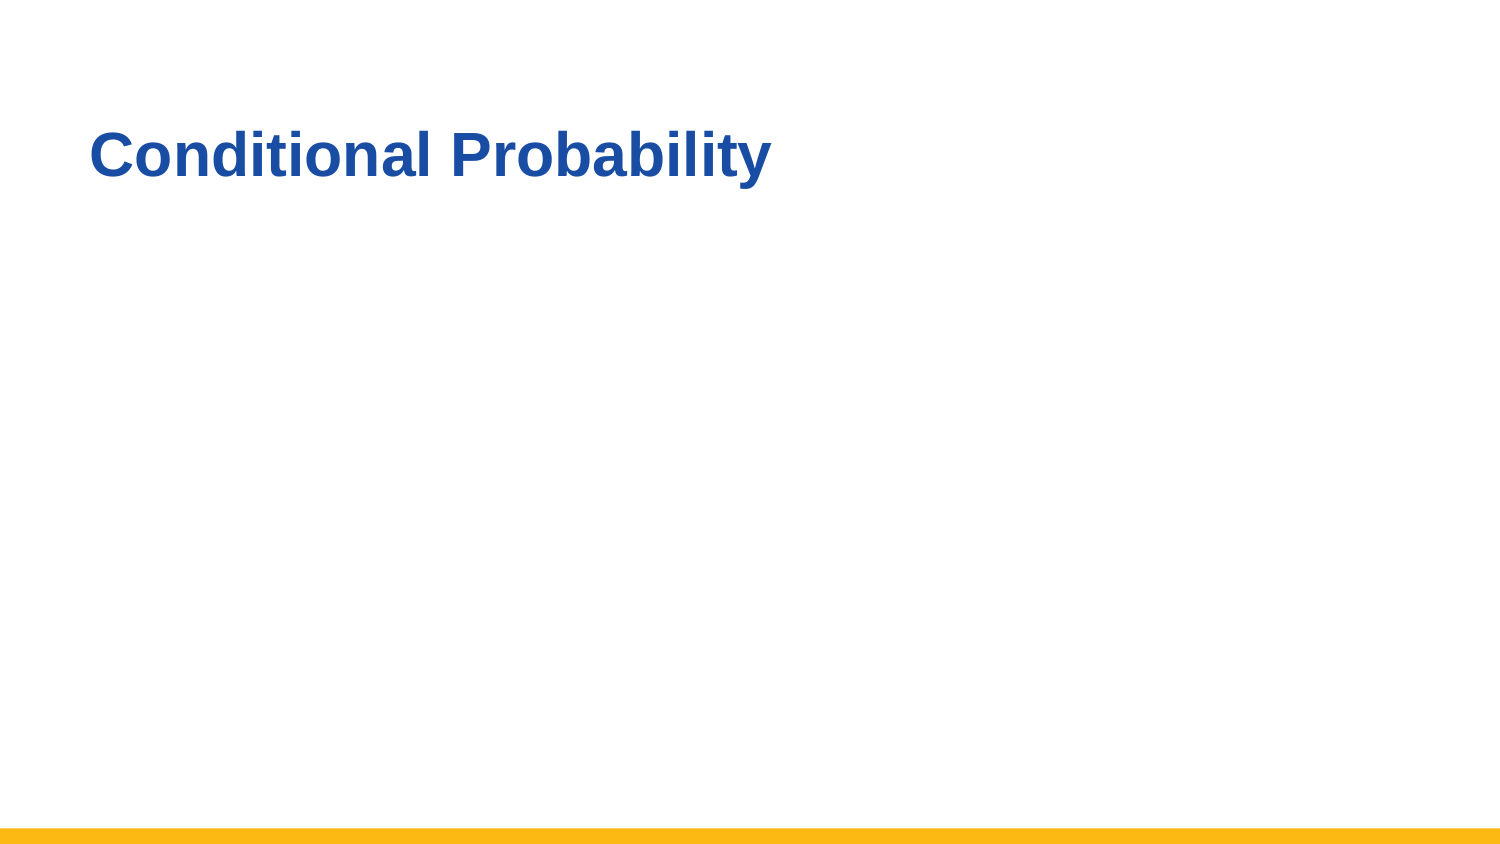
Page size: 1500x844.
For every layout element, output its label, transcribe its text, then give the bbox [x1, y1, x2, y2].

text_box Conditional Probability [74, 0, 1425, 197]
